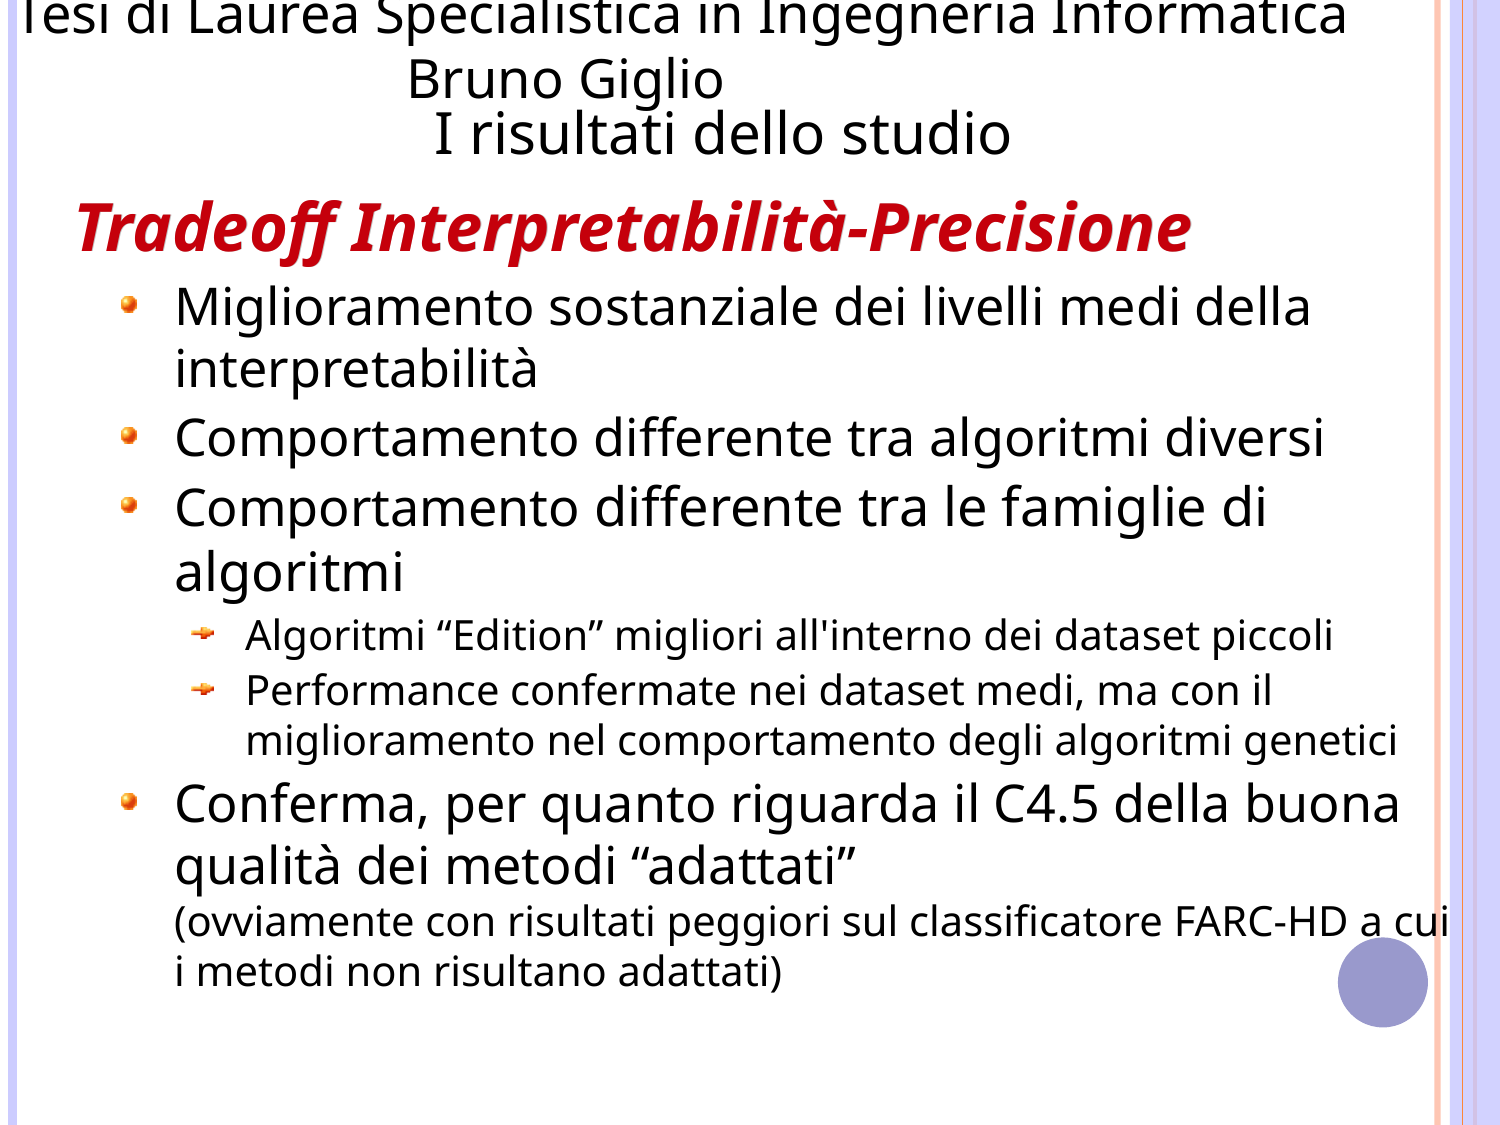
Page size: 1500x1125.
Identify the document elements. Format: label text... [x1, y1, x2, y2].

text_box I risultati dello studio [29, 88, 1418, 266]
title Tesi di Laurea Specialistica in Ingegneria Informatica Bruno Giglio [0, 0, 1477, 89]
text_box Tradeoff Interpretabilità-Precisione [59, 177, 1447, 296]
list Miglioramento sostanziale dei livelli medi della interpretabilità Comportamento differente tra algoritmi diversi Comportamento differente tra le famiglie di algoritmi Algoritmi “Edition” migliori all'interno dei dataset piccoli Performance confermate nei dataset medi, ma con il miglioramento nel comportamento degli algoritmi genetici Conferma, per quanto riguarda il C4.5 della buona qualità dei metodi “adattati” (ovviamente con risultati peggiori sul classificatore FARC-HD a cui i metodi non risultano adattati) [88, 265, 1477, 1034]
